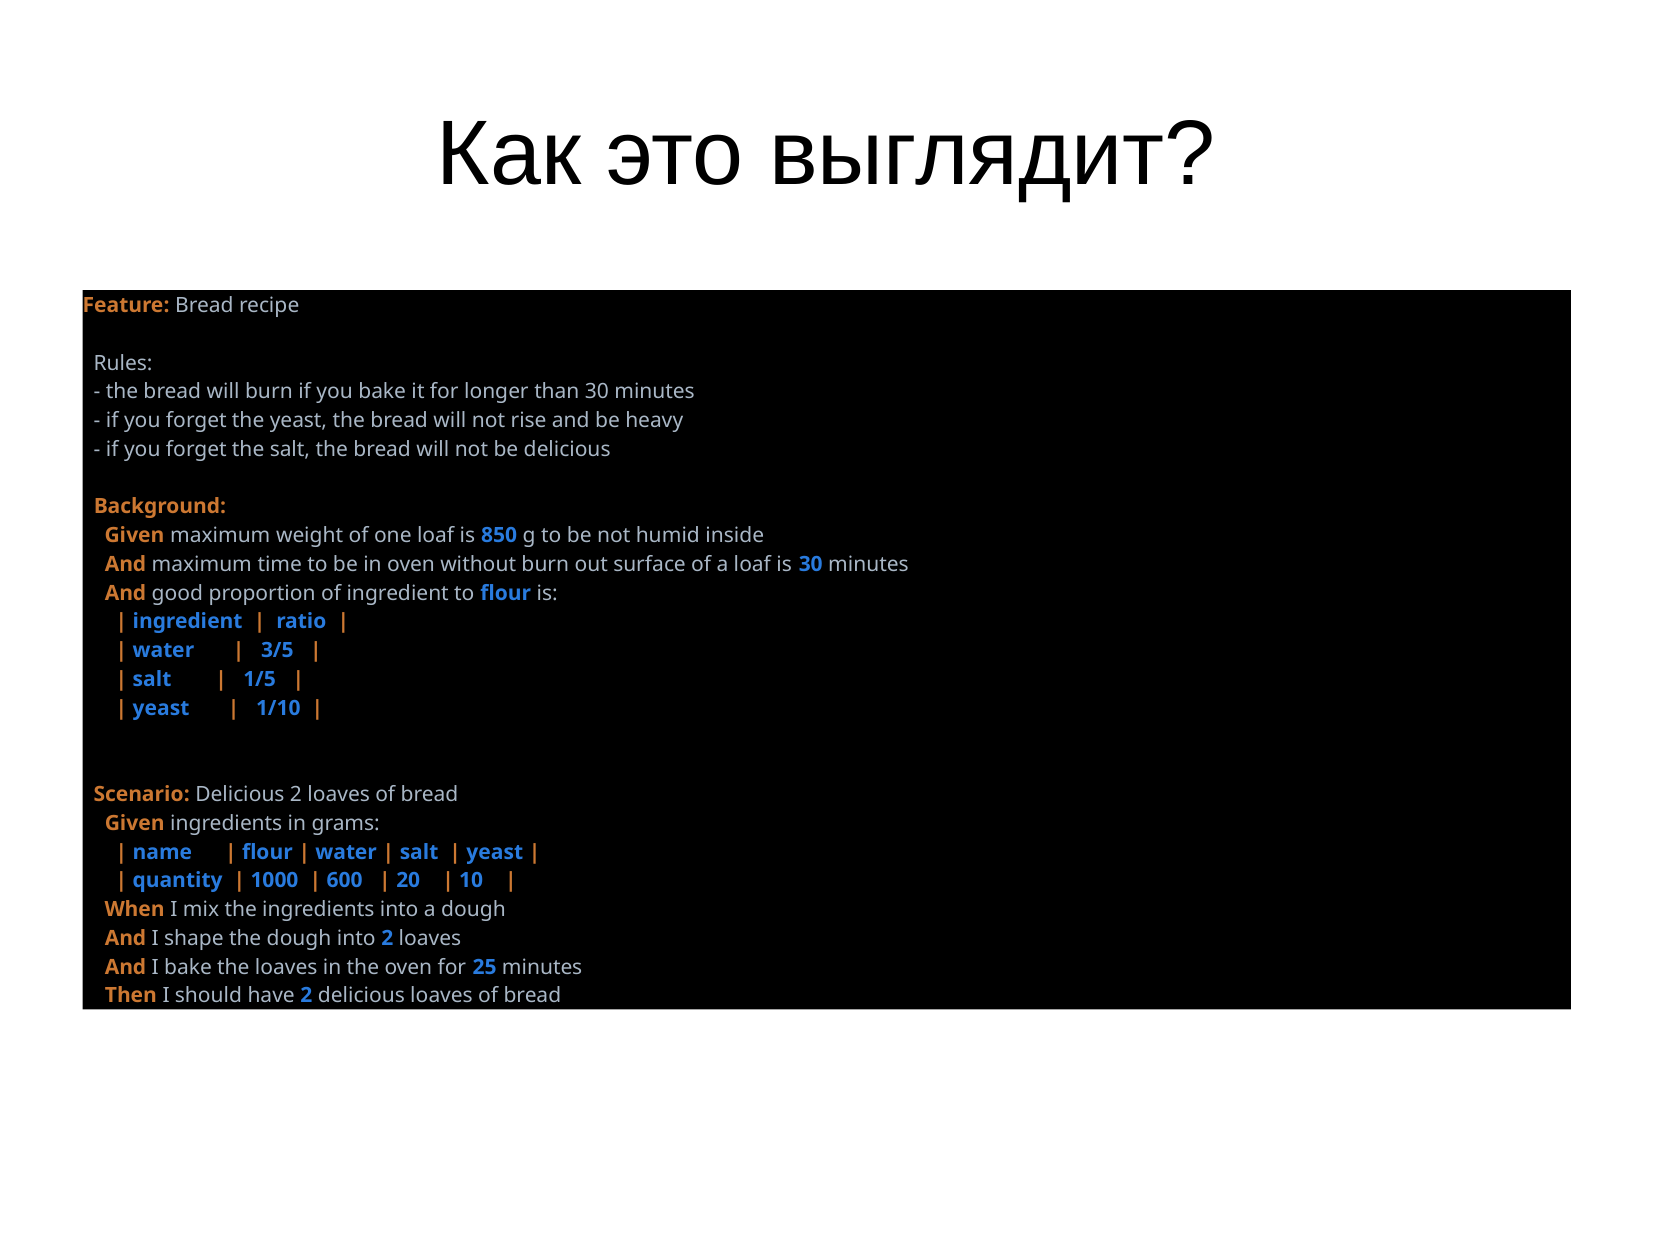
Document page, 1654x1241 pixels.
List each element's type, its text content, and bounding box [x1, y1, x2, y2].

title Как это выглядит? [82, 49, 1571, 257]
list Feature: Bread recipe Rules: - the bread will burn if you bake it for longer than 30 minutes - if you forget the yeast, the bread will not rise and be heavy - if you forget the salt, the bread will not be delicious Background: Given maximum weight of one loaf is 850 g to be not humid inside And maximum time to be in oven without burn out surface of a loaf is 30 minutes And good proportion of ingredient to flour is: | ingredient | ratio | | water | 3/5 | | salt | 1/5 | | yeast | 1/10 | Scenario: Delicious 2 loaves of bread Given ingredients in grams: | name | flour | water | salt | yeast | | quantity | 1000 | 600 | 20 | 10 | When I mix the ingredients into a dough And I shape the dough into 2 loaves And I bake the loaves in the oven for 25 minutes Then I should have 2 delicious loaves of bread [82, 290, 1571, 1010]
